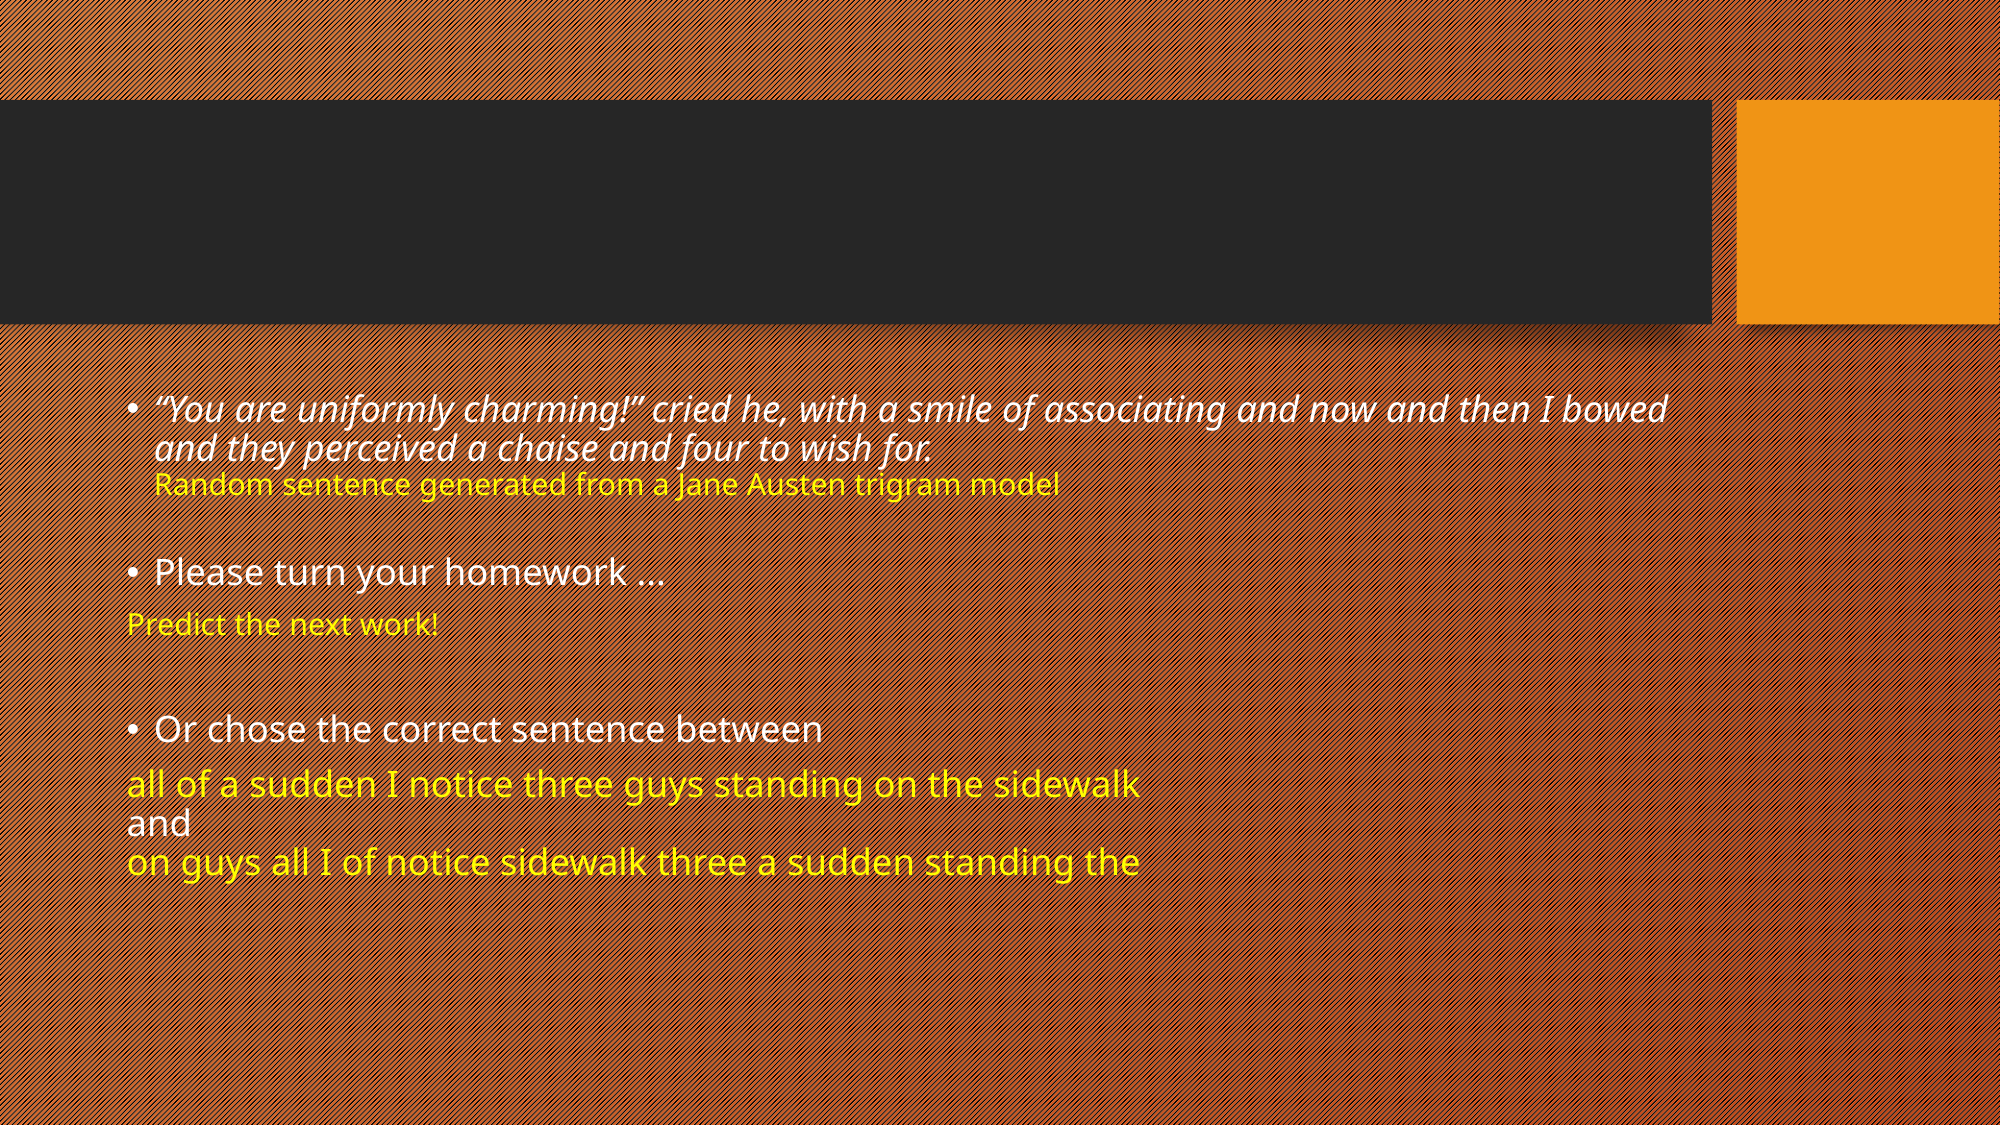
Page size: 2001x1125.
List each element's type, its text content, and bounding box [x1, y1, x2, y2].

list “You are uniformly charming!” cried he, with a smile of associating and now and then I bowed and they perceived a chaise and four to wish for. Random sentence generated from a Jane Austen trigram model Please turn your homework ... Predict the next work! Or chose the correct sentence between all of a sudden I notice three guys standing on the sidewalk and on guys all I of notice sidewalk three a sudden standing the [111, 383, 1689, 974]
picture [0, 0, 2000, 1125]
